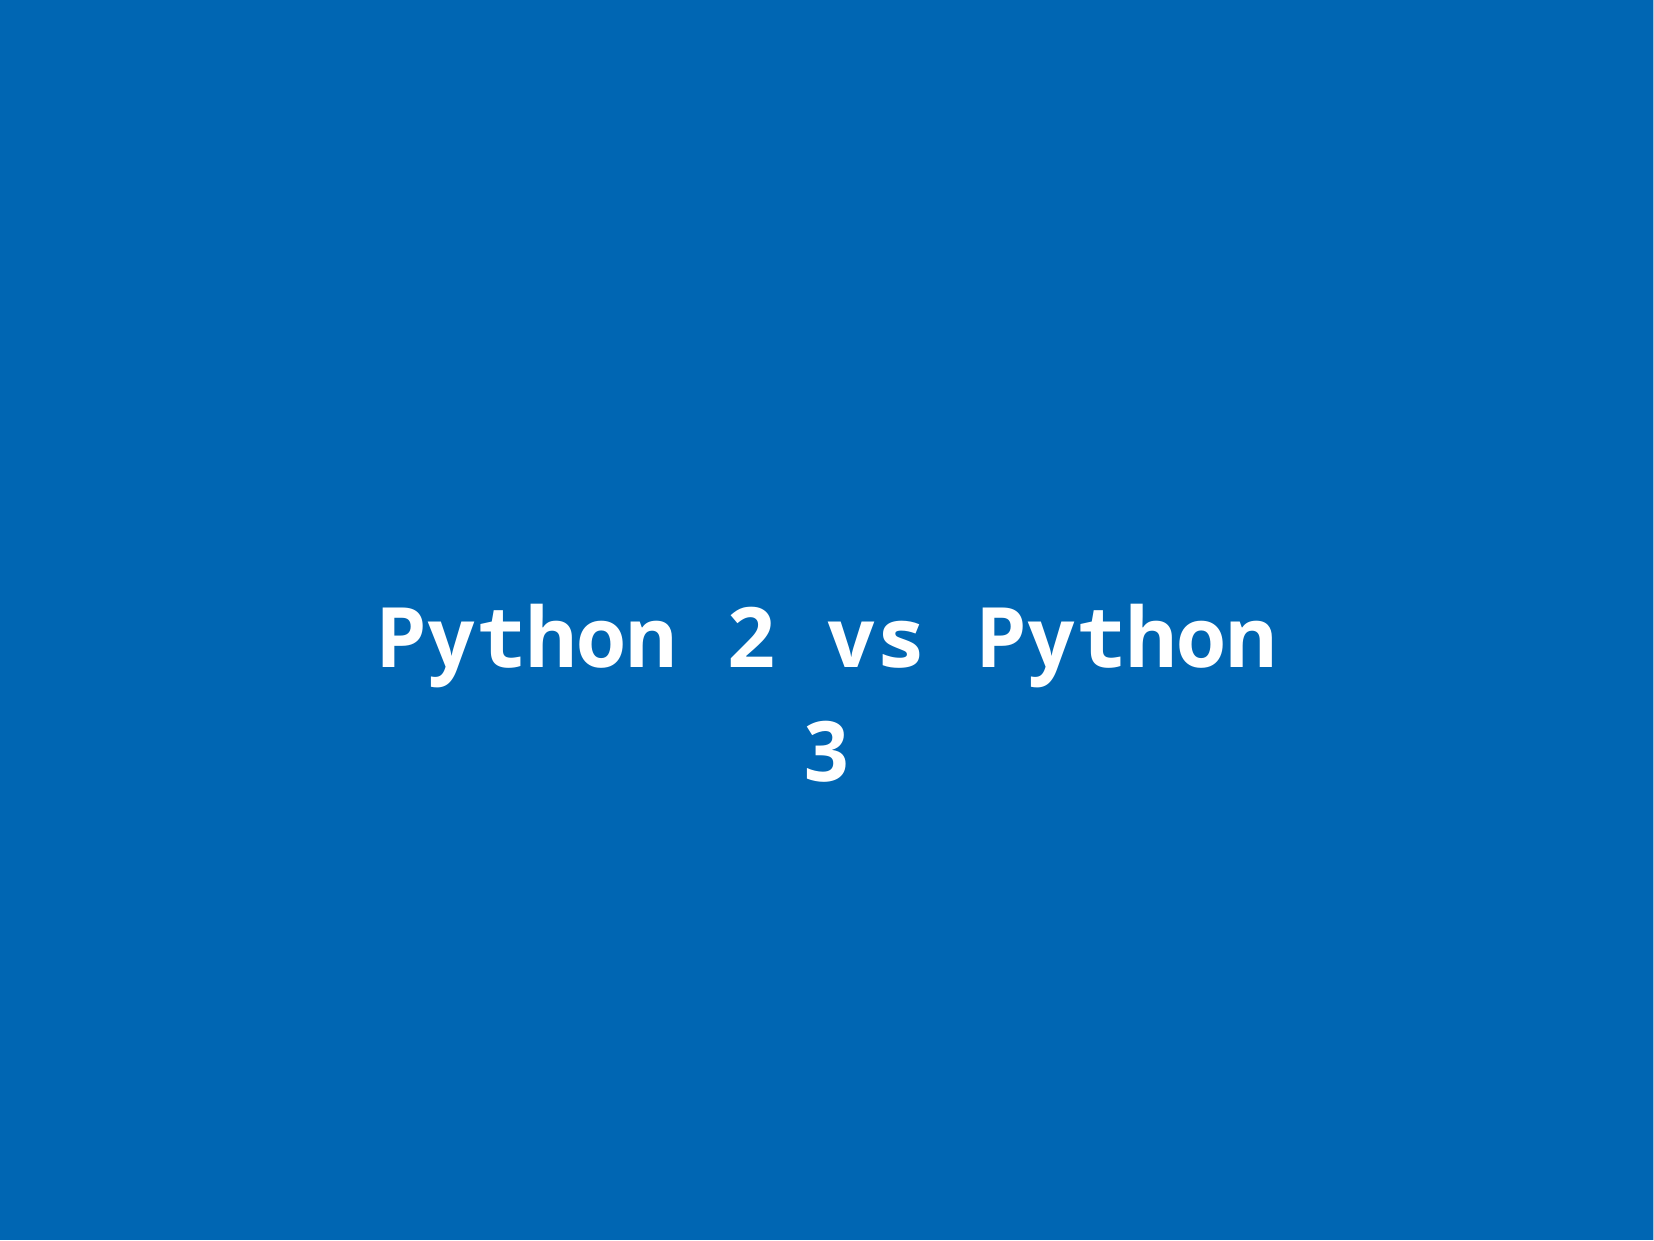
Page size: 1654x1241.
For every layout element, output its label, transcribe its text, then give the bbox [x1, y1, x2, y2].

text_box Python 2 vs Python 3 [313, 571, 1341, 670]
